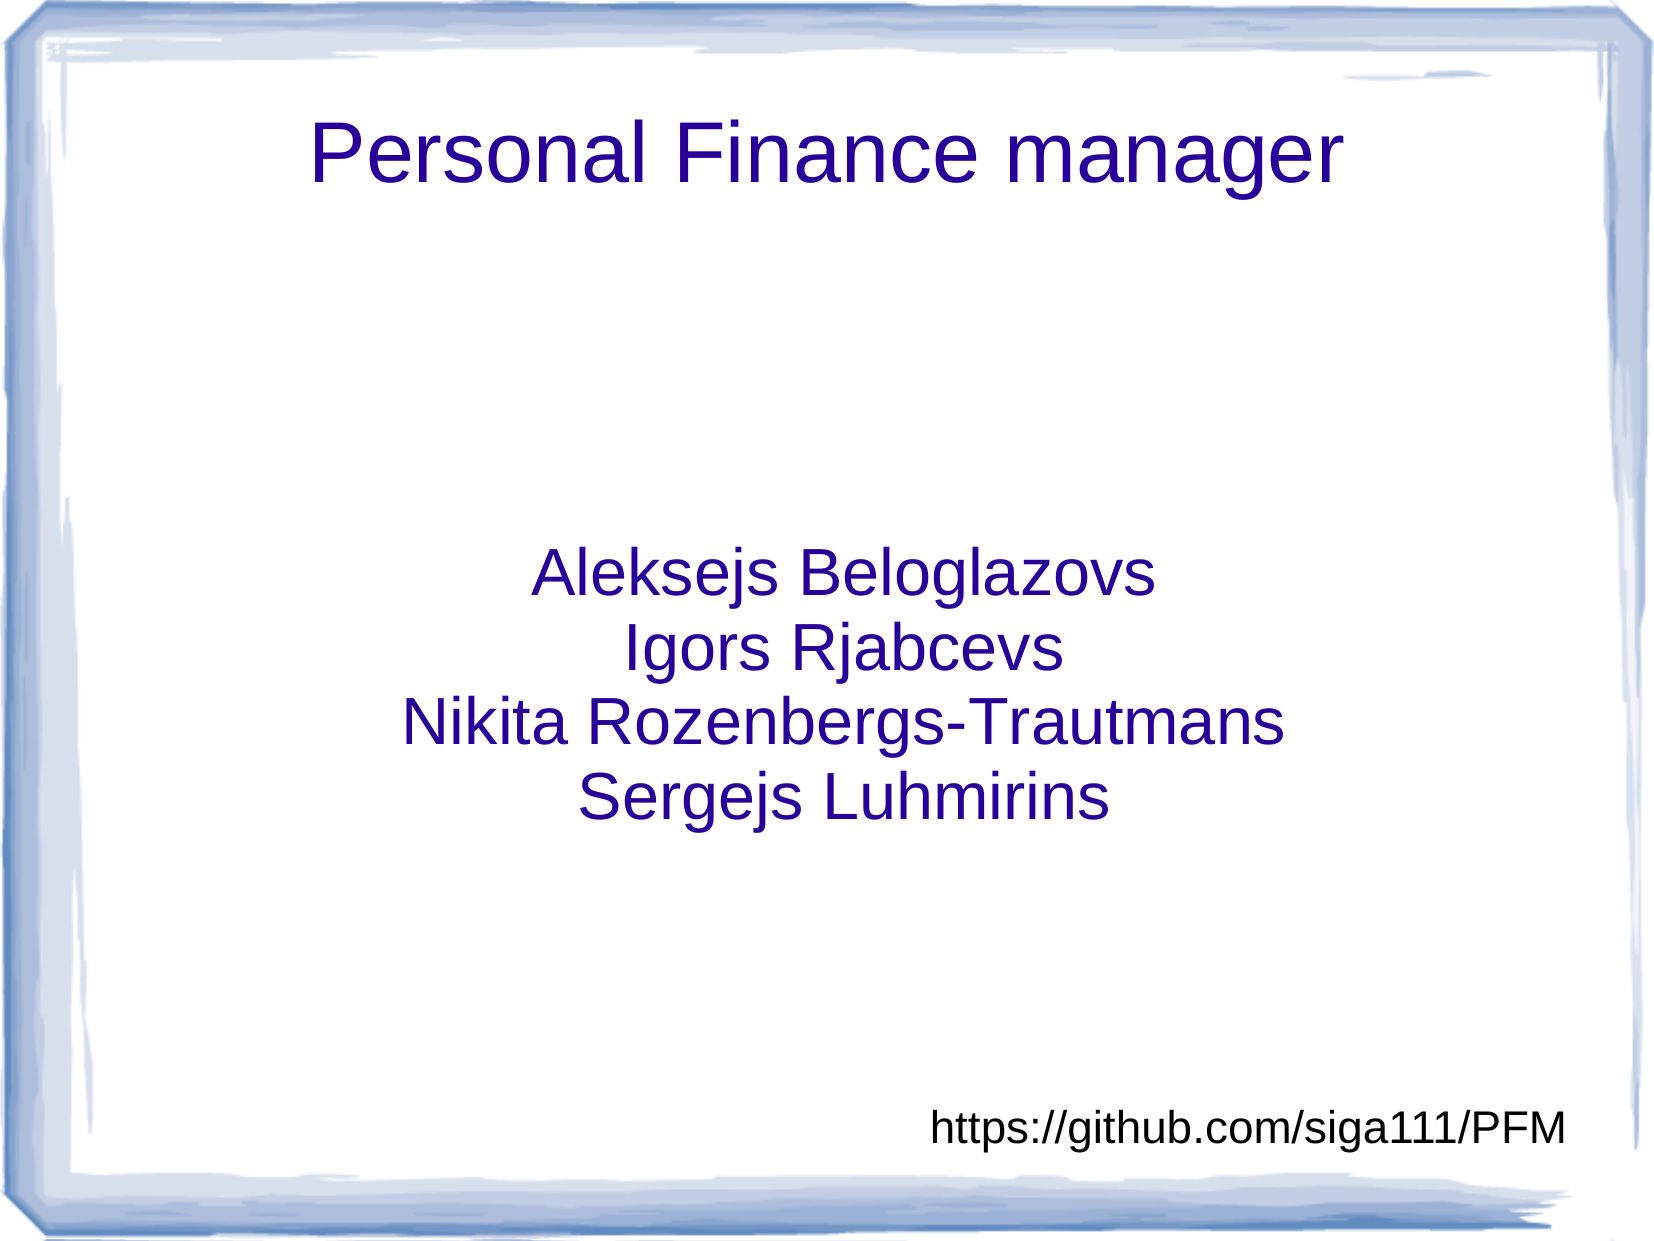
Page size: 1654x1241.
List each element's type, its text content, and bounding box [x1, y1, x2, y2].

subtitle Aleksejs Beloglazovs Igors Rjabcevs Nikita Rozenbergs-Trautmans Sergejs Luhmirins [118, 324, 1571, 1045]
title Personal Finance manager [82, 49, 1571, 257]
picture [0, 0, 1654, 1241]
